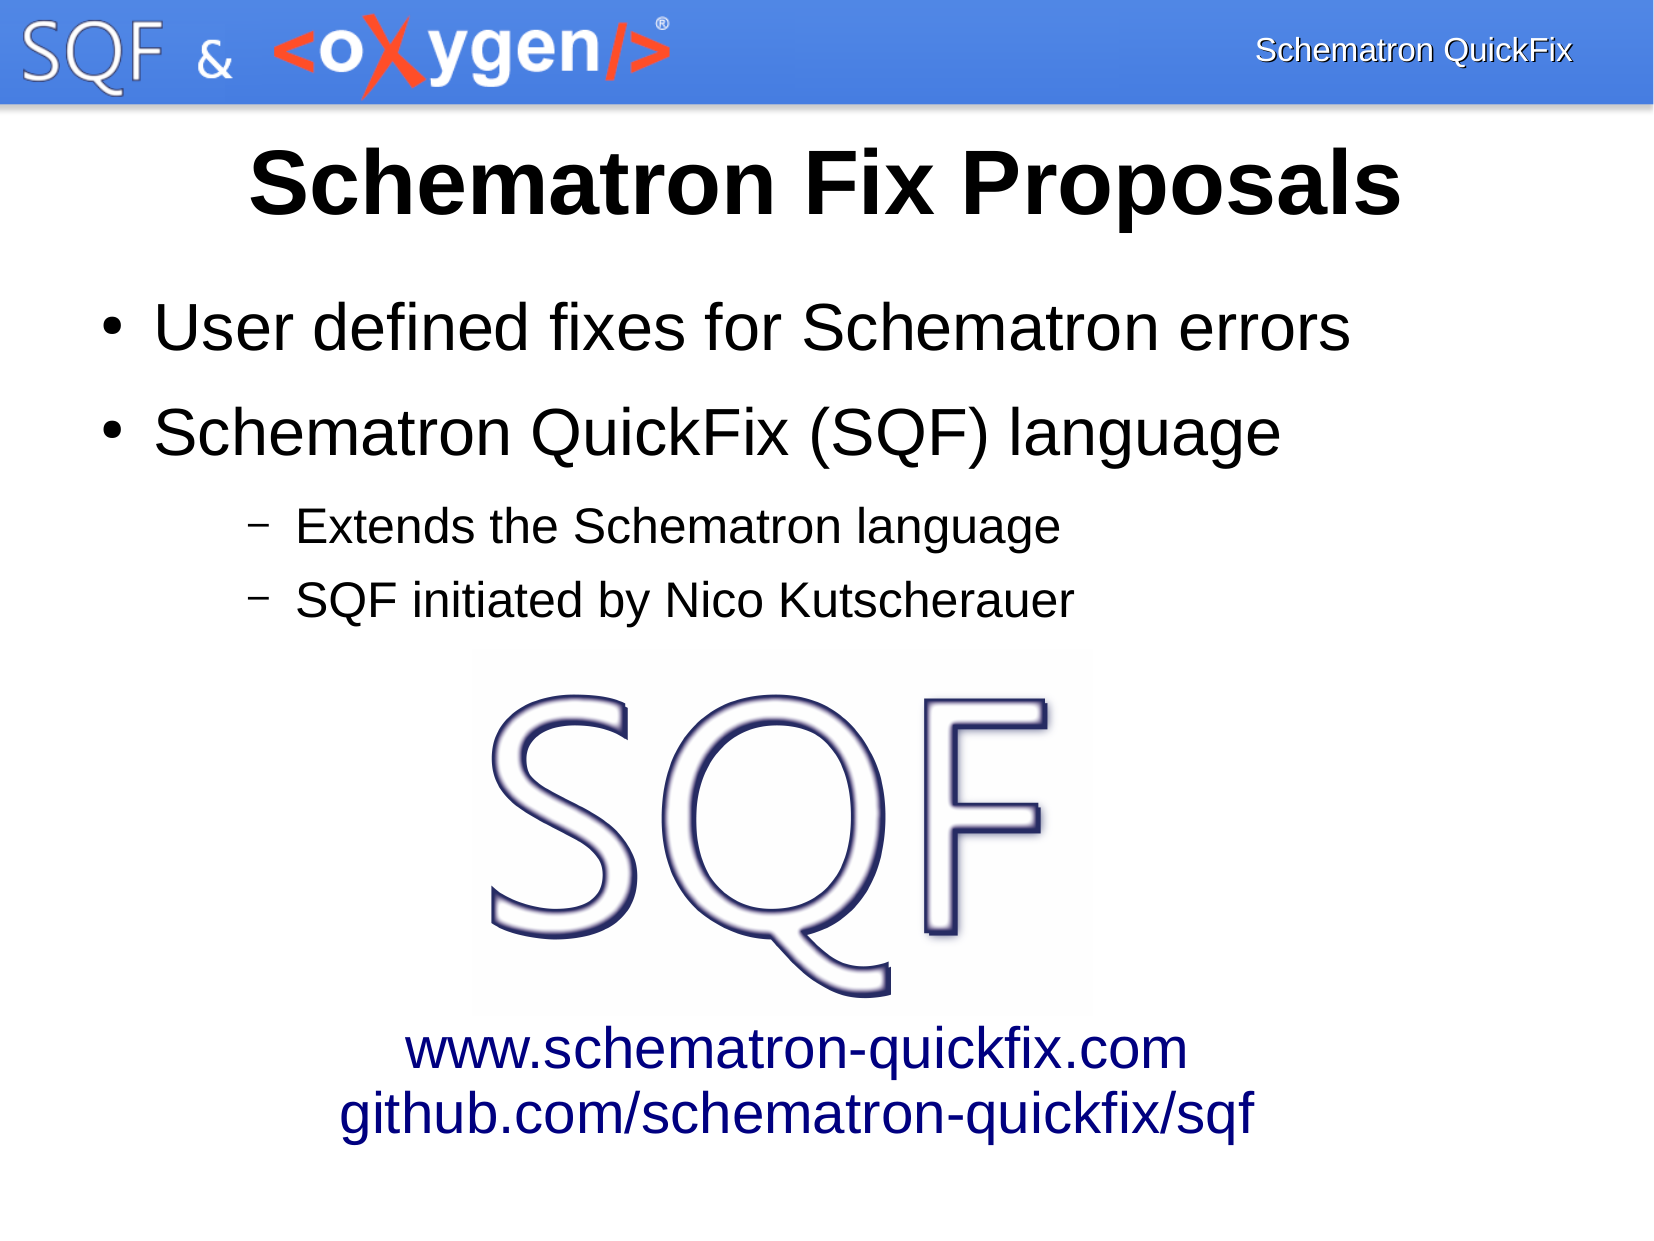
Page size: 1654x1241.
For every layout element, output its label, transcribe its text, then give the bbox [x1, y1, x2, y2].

title Schematron Fix Proposals [82, 78, 1571, 287]
picture [0, 0, 1654, 118]
picture [472, 825, 1093, 1007]
list User defined fixes for Schematron errors Schematron QuickFix (SQF) language Extends the Schematron language SQF initiated by Nico Kutscherauer [82, 290, 1571, 825]
text_box www.schematron-quickfix.com github.com/schematron-quickfix/sqf [324, 1007, 1271, 1218]
